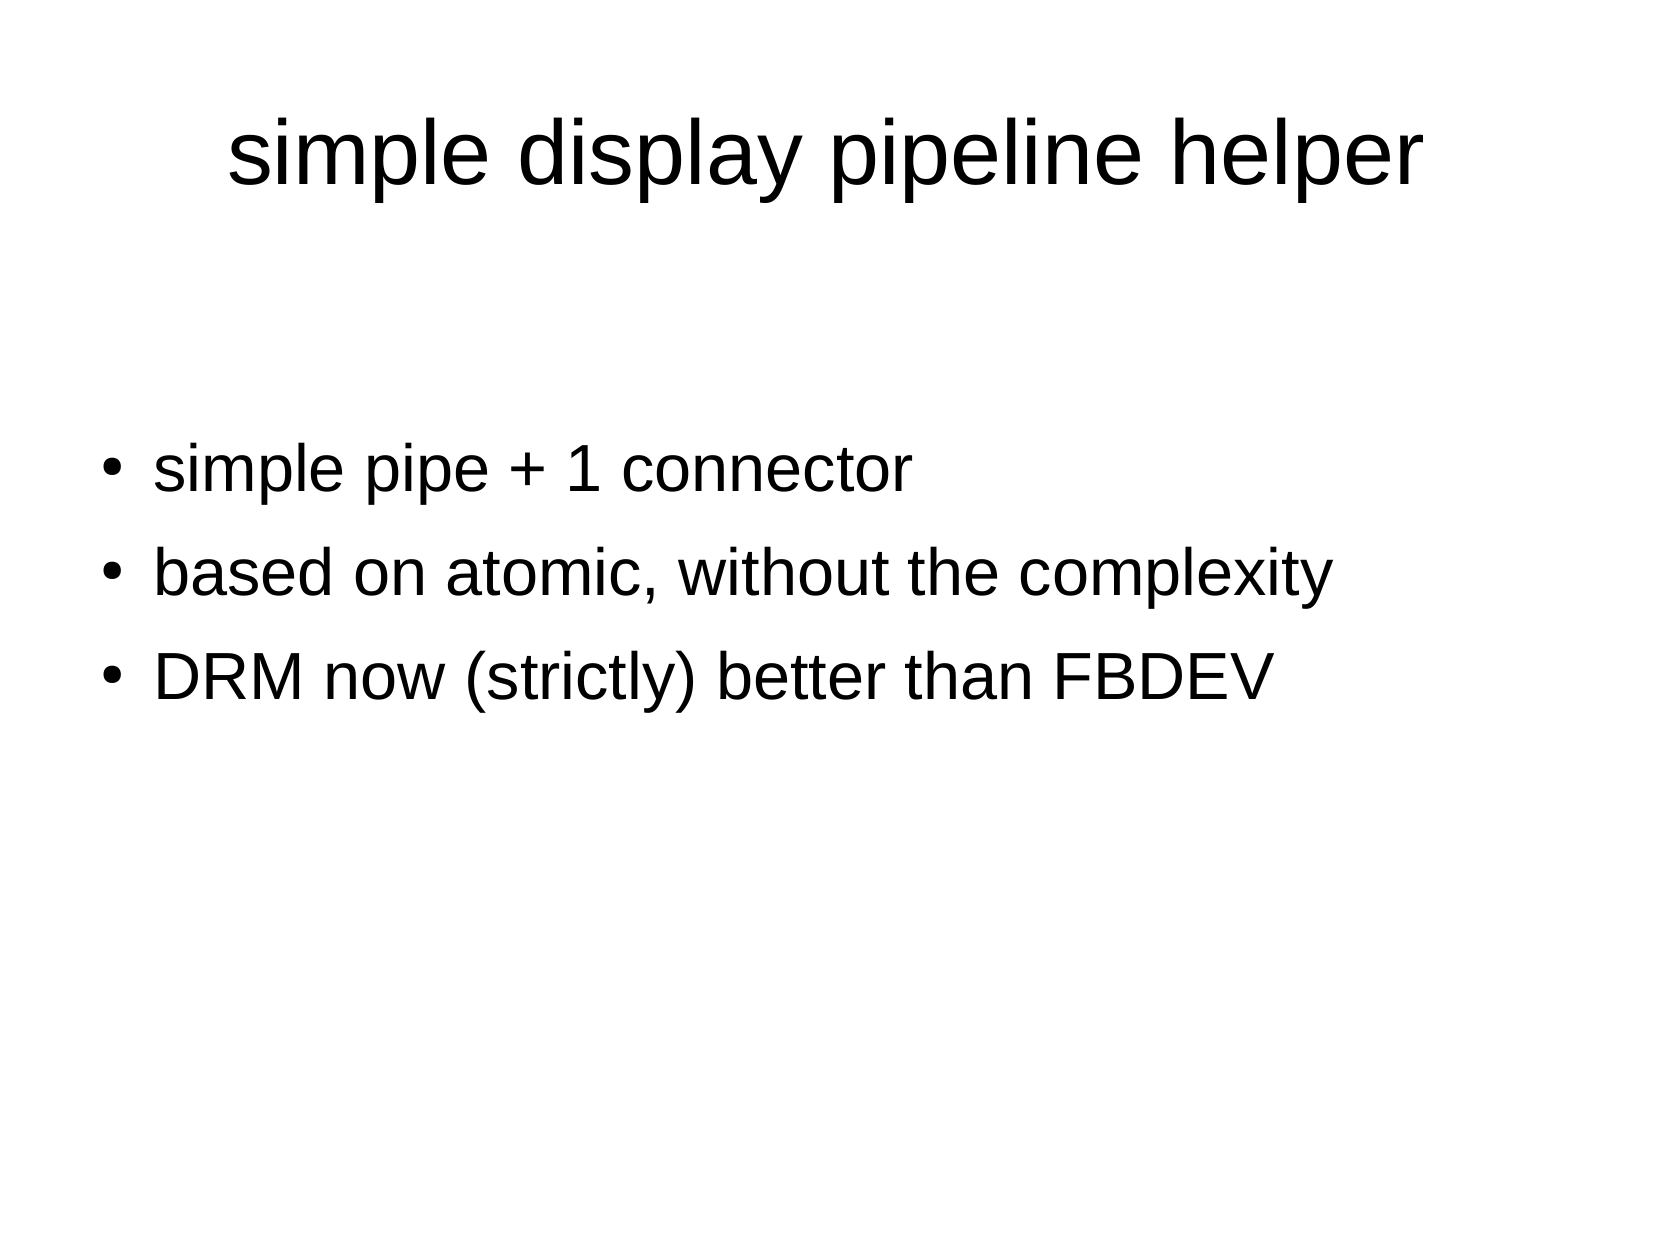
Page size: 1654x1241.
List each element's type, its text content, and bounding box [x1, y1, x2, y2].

list simple pipe + 1 connector based on atomic, without the complexity DRM now (strictly) better than FBDEV [82, 431, 1571, 1021]
title simple display pipeline helper [82, 49, 1571, 257]
